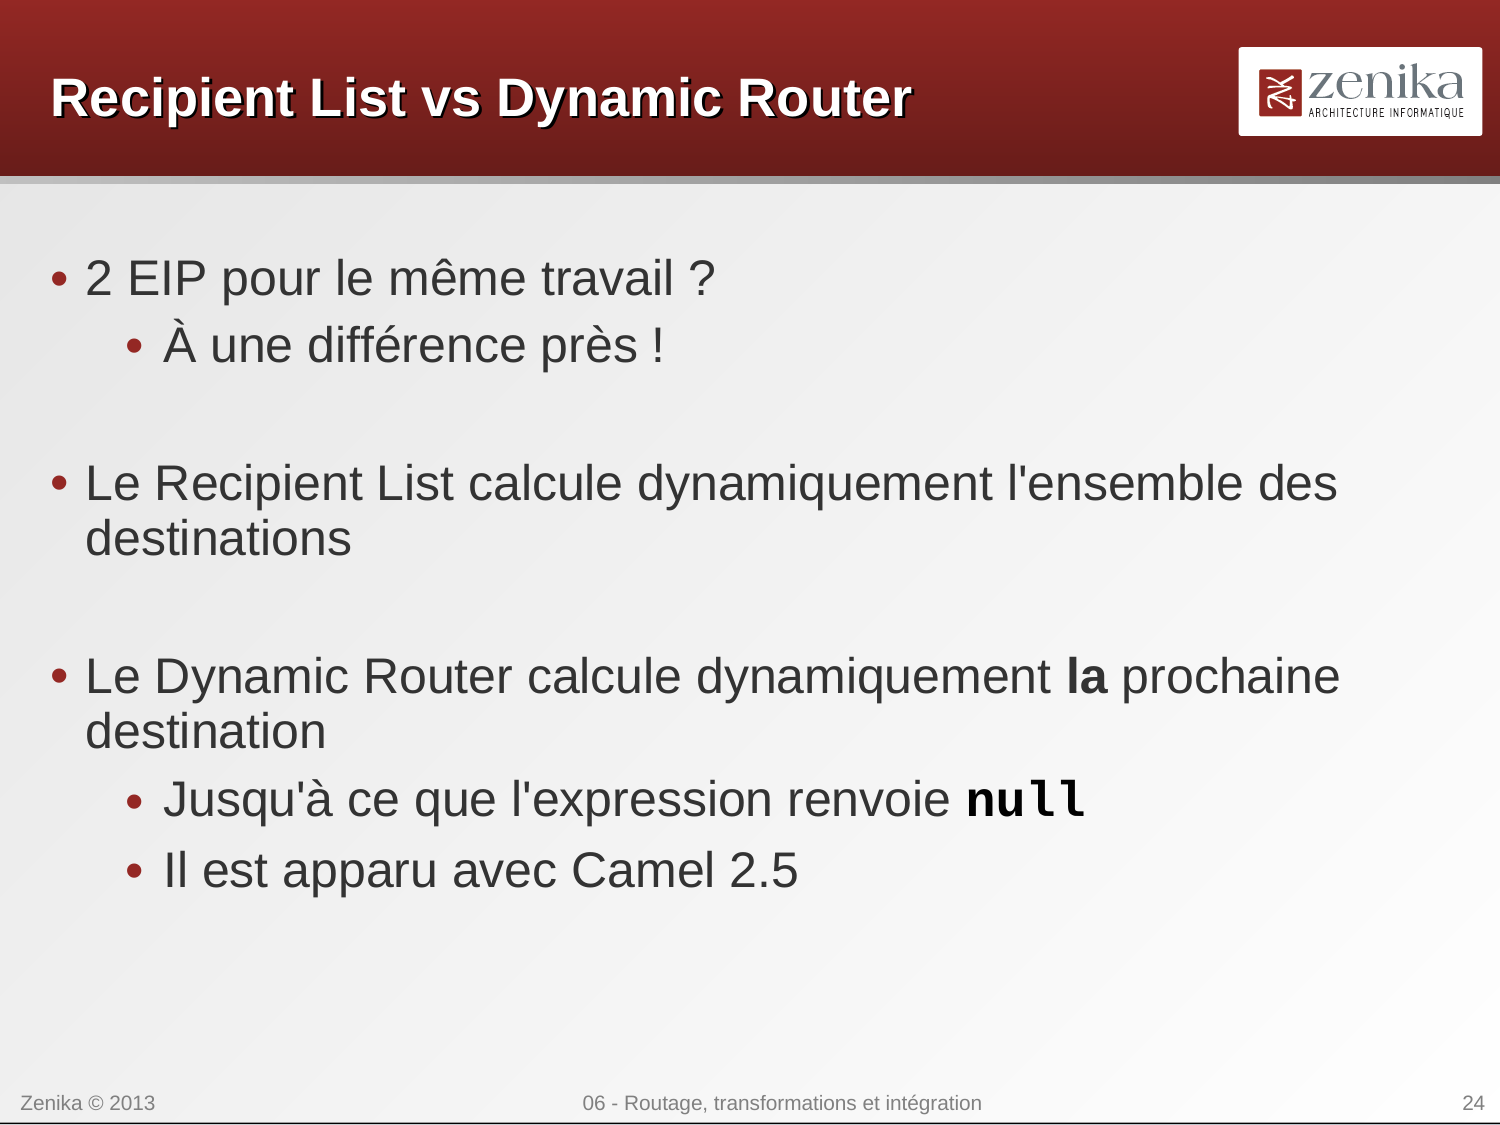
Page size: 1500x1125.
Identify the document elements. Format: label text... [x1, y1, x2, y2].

picture [1257, 58, 1464, 125]
list 2 EIP pour le même travail ? À une différence près ! Le Recipient List calcule dynamiquement l'ensemble des destinations Le Dynamic Router calcule dynamiquement la prochaine destination Jusqu'à ce que l'expression renvoie null Il est apparu avec Camel 2.5 [50, 250, 1477, 1064]
title Recipient List vs Dynamic Router [50, 22, 1206, 172]
